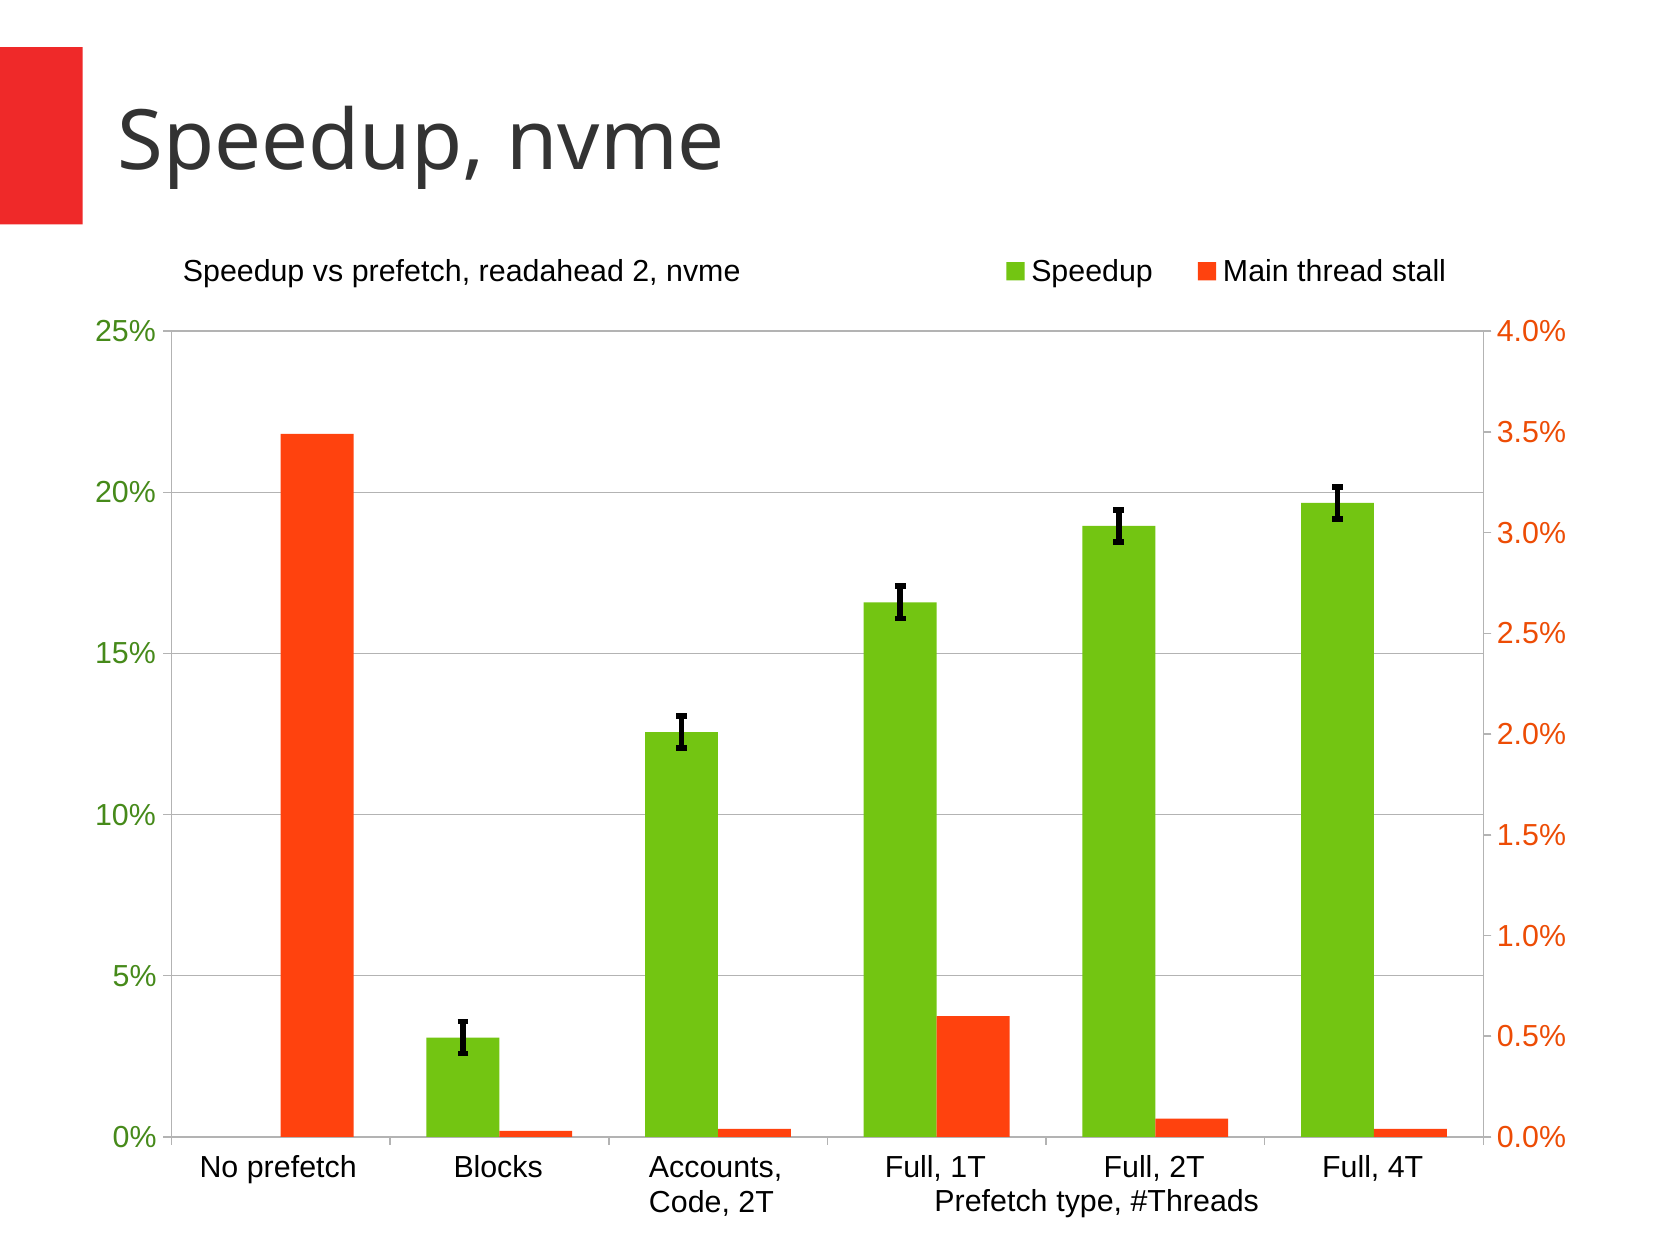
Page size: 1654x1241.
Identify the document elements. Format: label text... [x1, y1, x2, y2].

picture [82, 215, 1595, 1227]
title Speedup, nvme [117, 29, 1571, 245]
